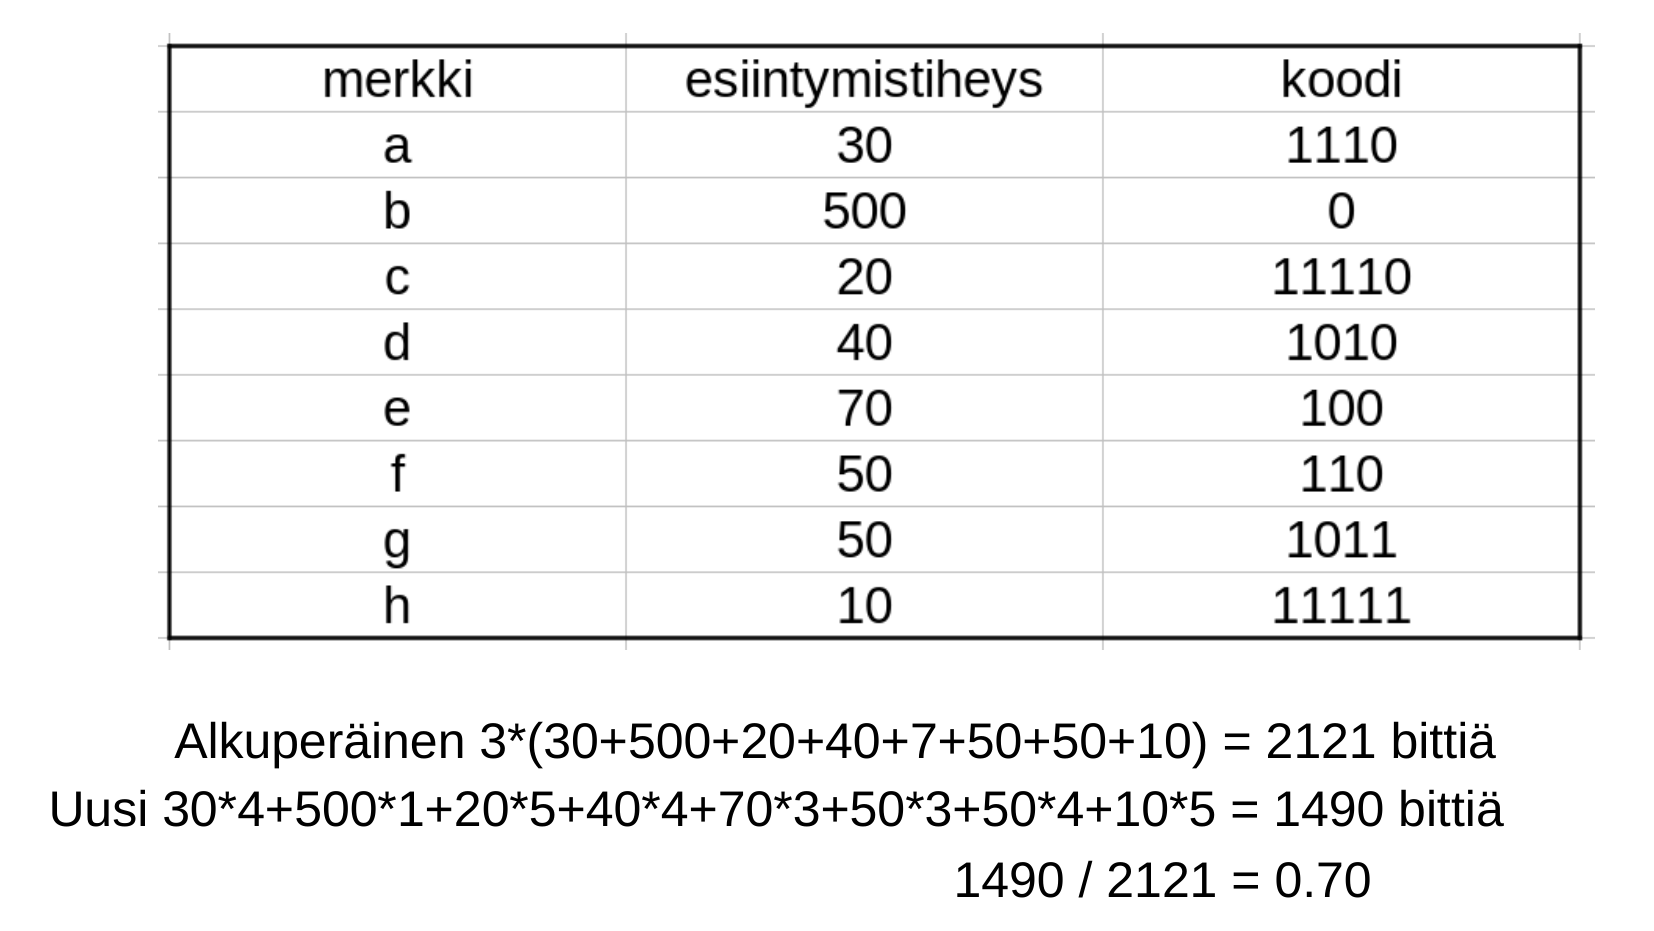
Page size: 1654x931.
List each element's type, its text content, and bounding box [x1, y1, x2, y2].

text_box 1490 / 2121 = 0.70 [938, 844, 1654, 916]
text_box Alkuperäinen 3*(30+500+20+40+7+50+50+10) = 2121 bittiä [23, 706, 1648, 798]
text_box Uusi 30*4+500*1+20*5+40*4+70*3+50*3+50*4+10*5 = 1490 bittiä [0, 773, 1589, 865]
picture [158, 33, 1595, 650]
